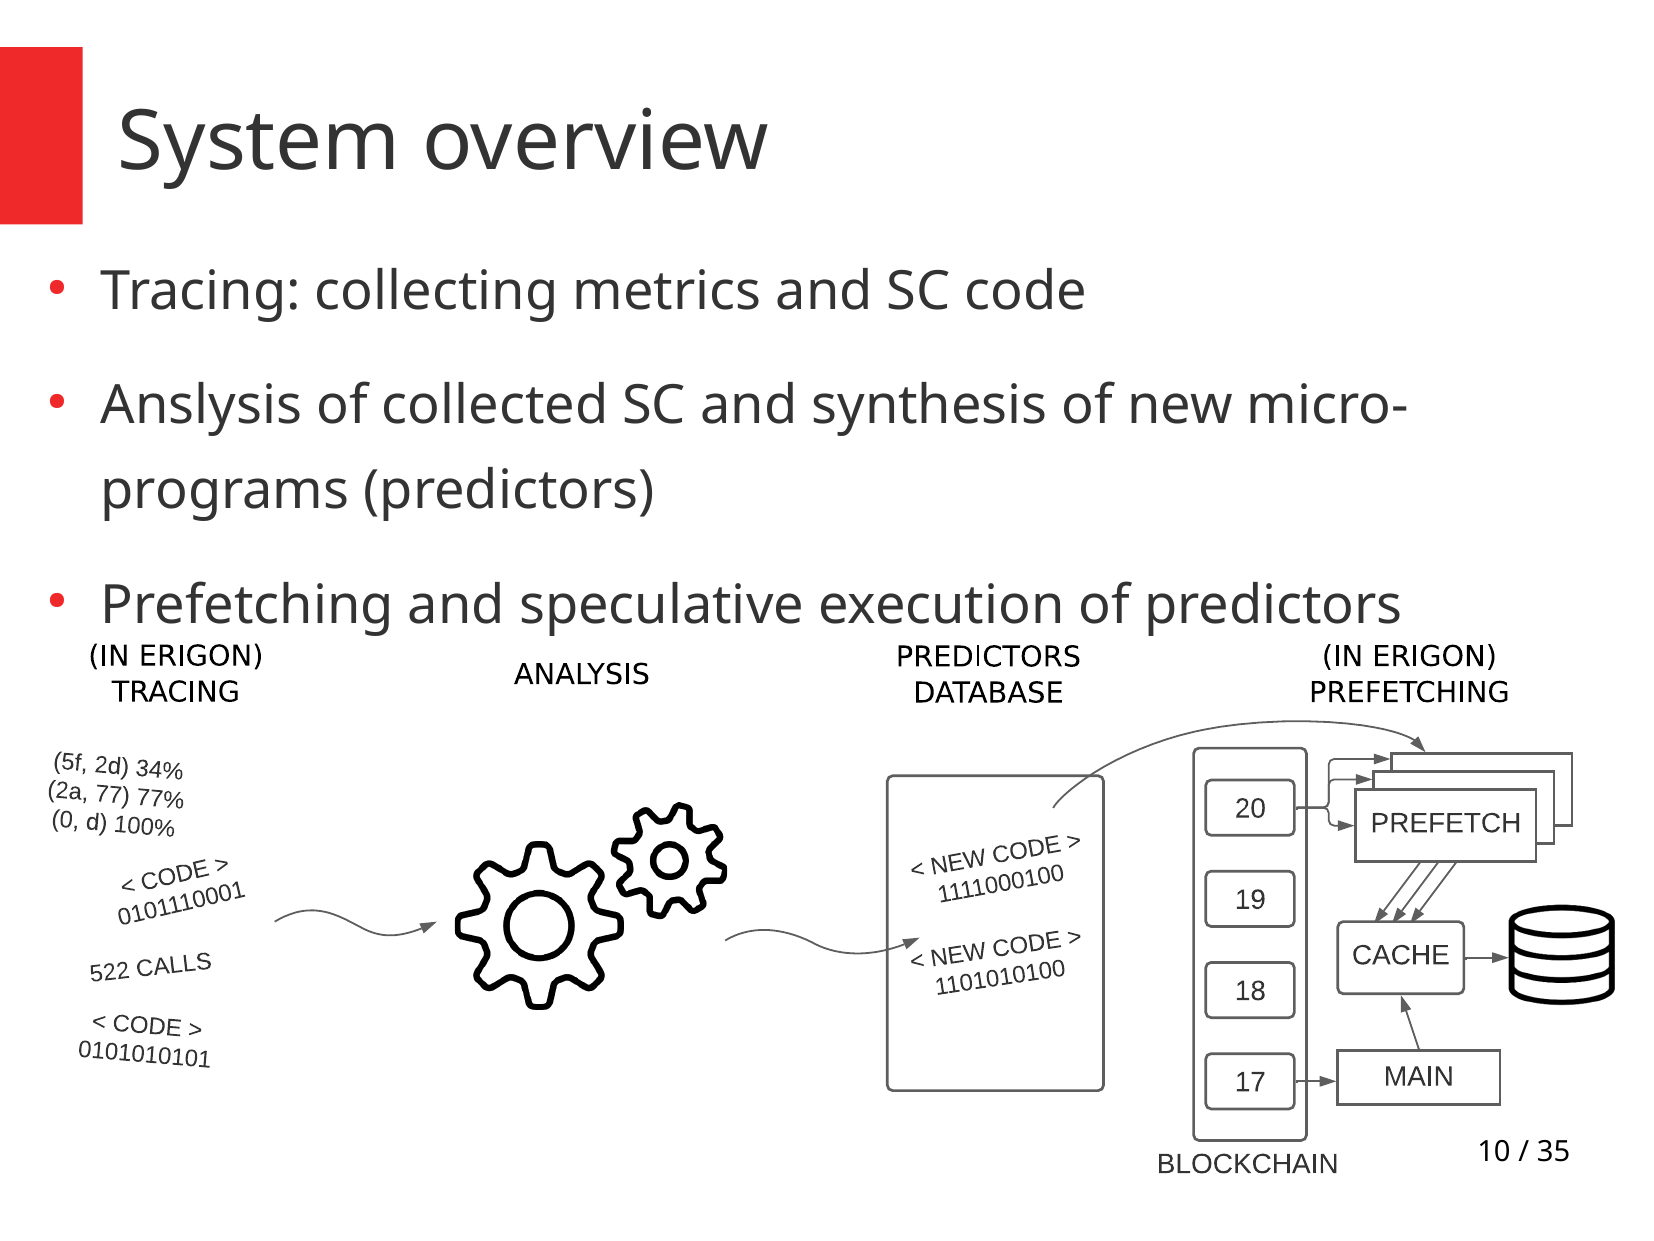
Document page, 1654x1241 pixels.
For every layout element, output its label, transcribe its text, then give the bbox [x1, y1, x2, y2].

picture [0, 621, 1639, 1214]
list Tracing: collecting metrics and SC code Anslysis of collected SC and synthesis of new micro-programs (predictors) Prefetching and speculative execution of predictors [29, 240, 1620, 621]
title System overview [117, 33, 1571, 240]
